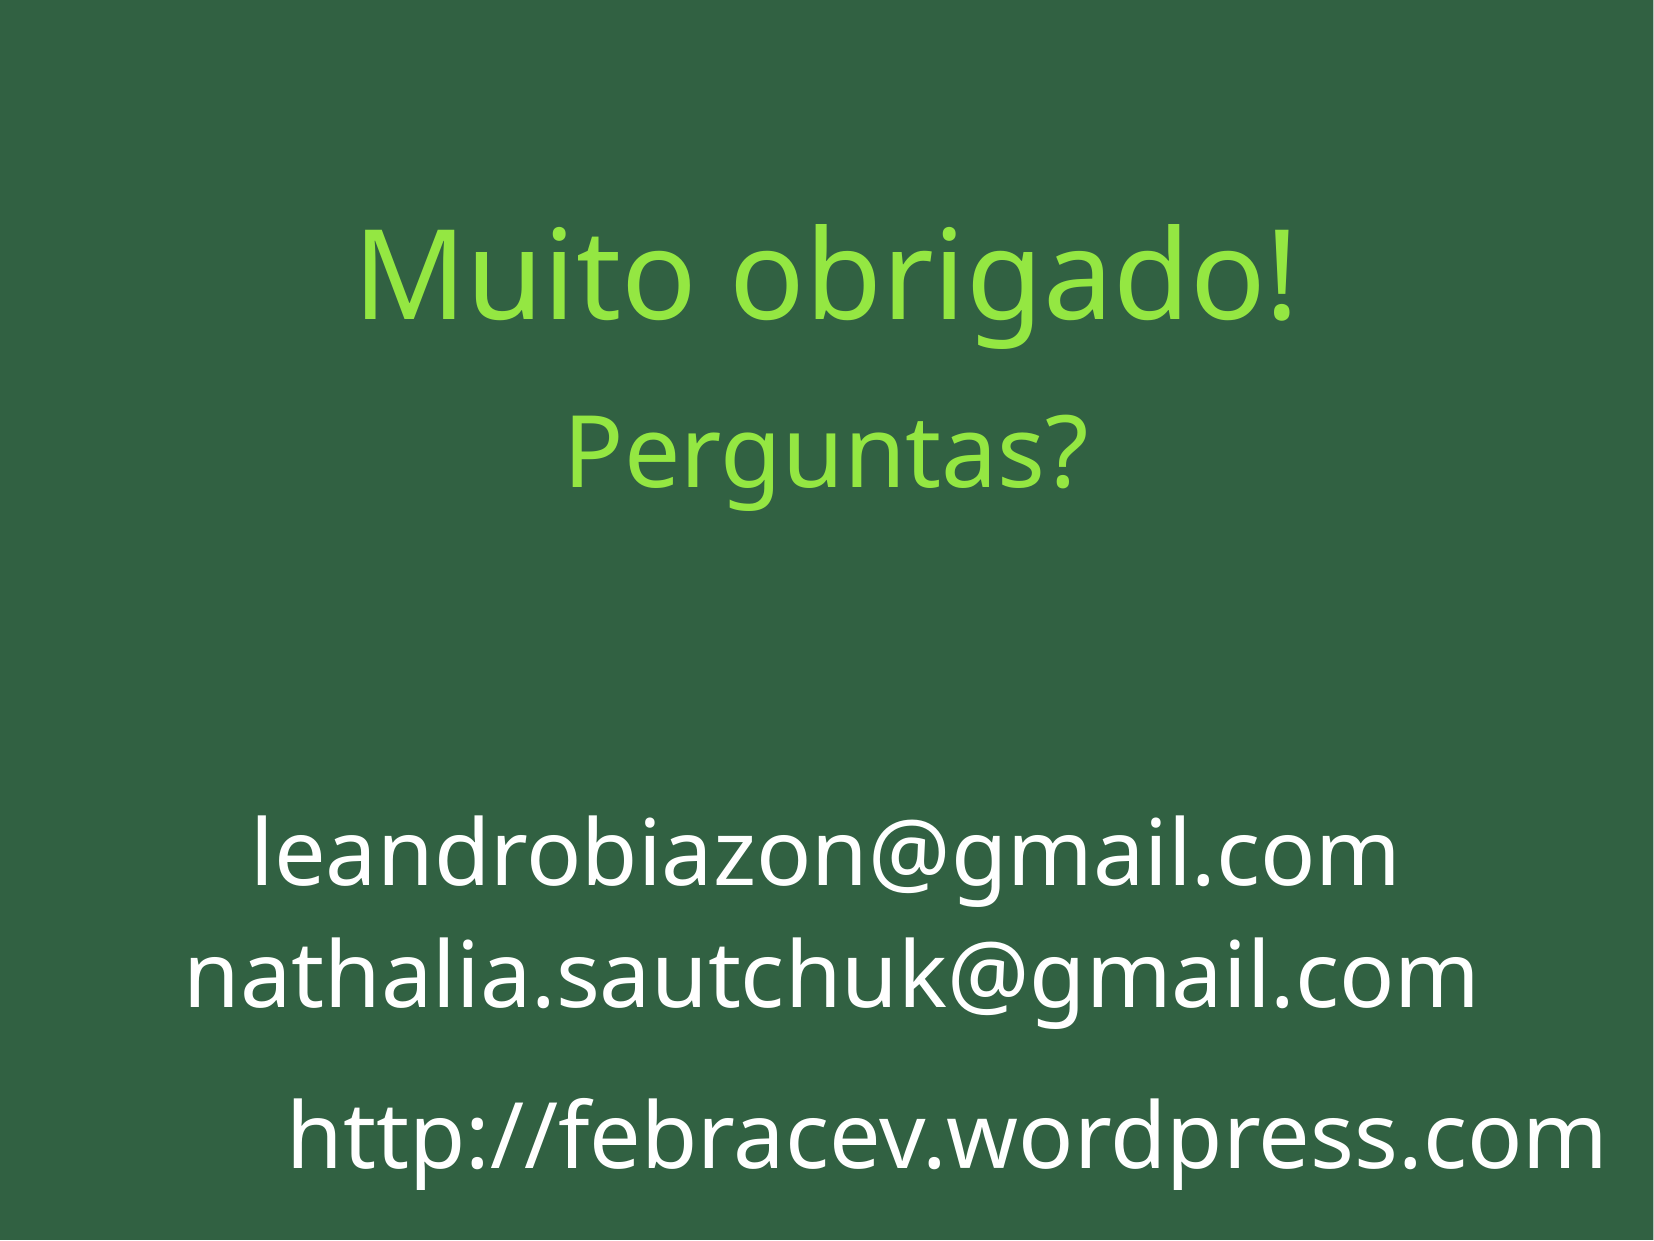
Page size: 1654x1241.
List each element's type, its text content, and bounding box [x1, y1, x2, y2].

title nathalia.sautchuk@gmail.com [88, 868, 1577, 1076]
title leandrobiazon@gmail.com [82, 746, 1571, 954]
title Perguntas? [82, 344, 1571, 552]
title Muito obrigado! [82, 167, 1571, 344]
text_box http://febracev.wordpress.com [271, 1062, 1425, 1185]
